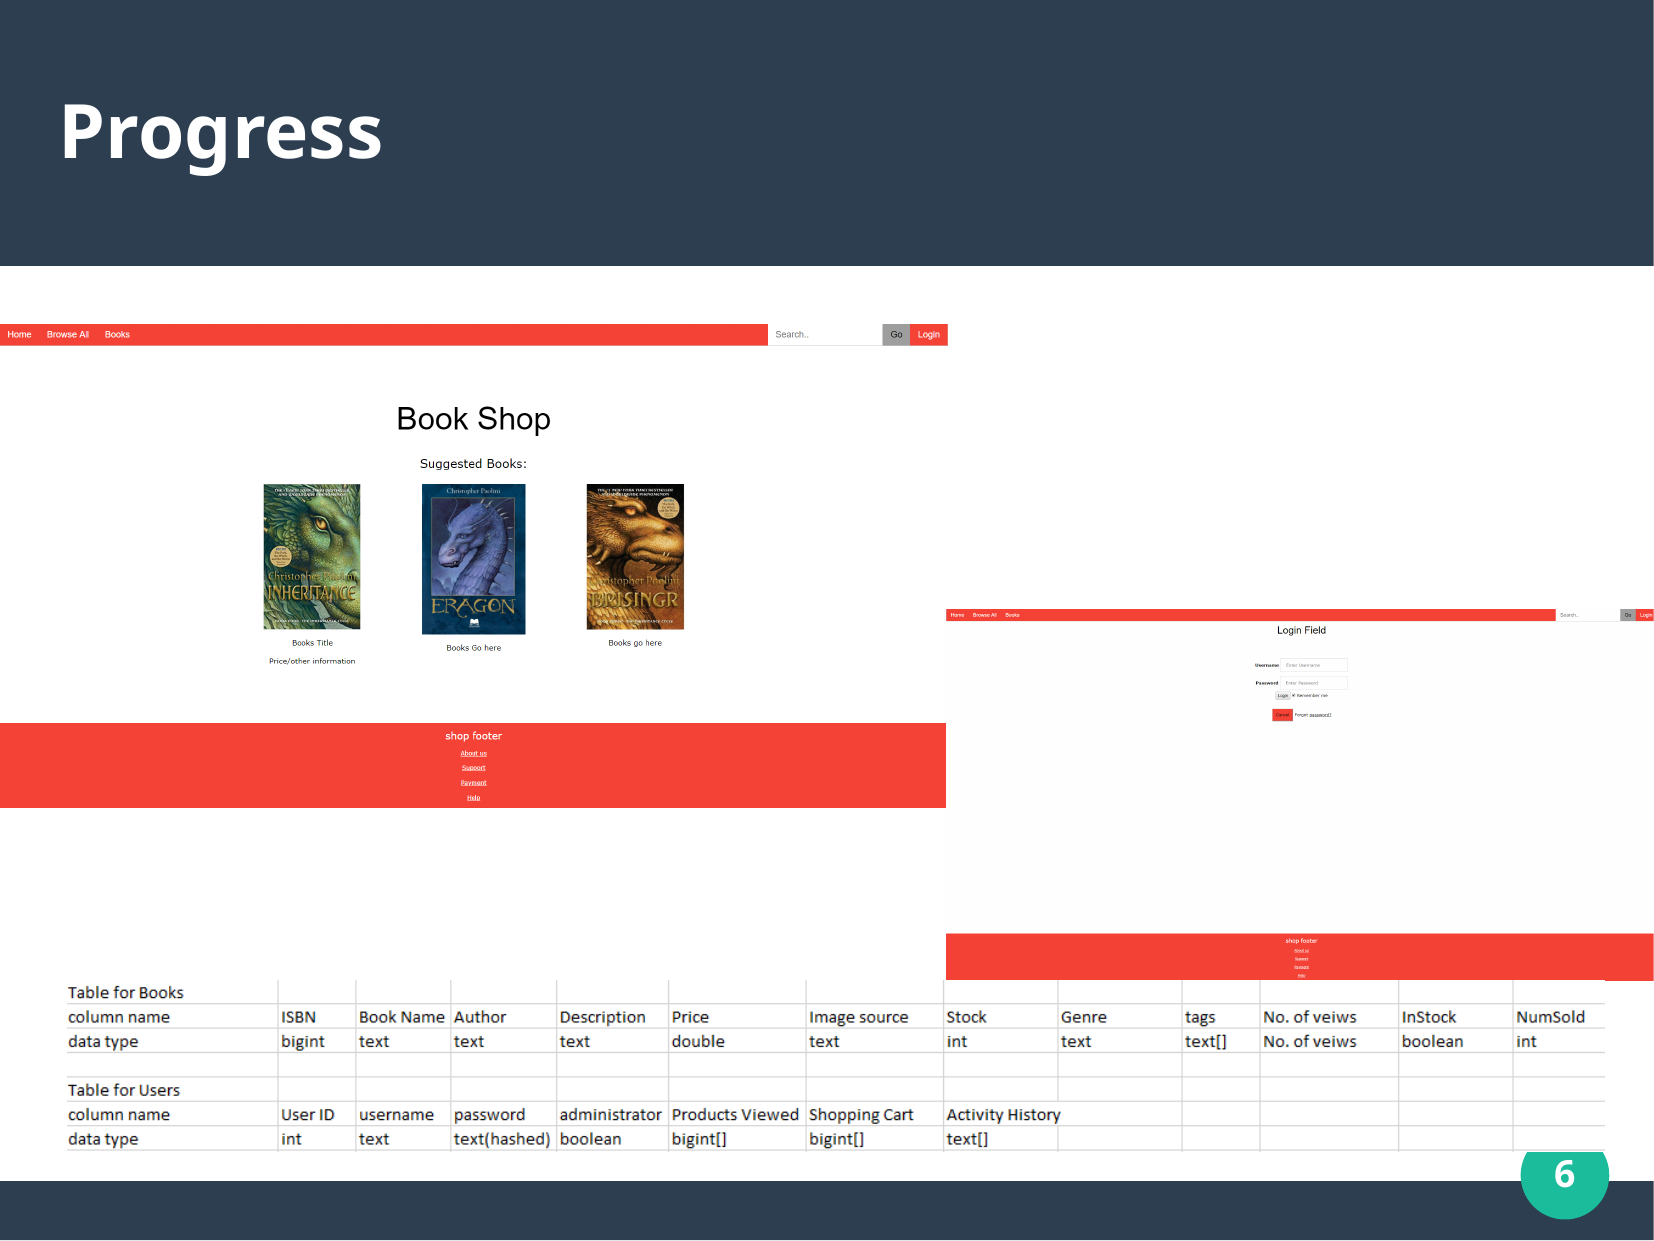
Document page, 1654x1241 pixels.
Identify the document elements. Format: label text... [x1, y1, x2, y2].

picture [0, 324, 1654, 1152]
text_box [1505, 1116, 1625, 1235]
title Progress [59, 49, 1595, 207]
